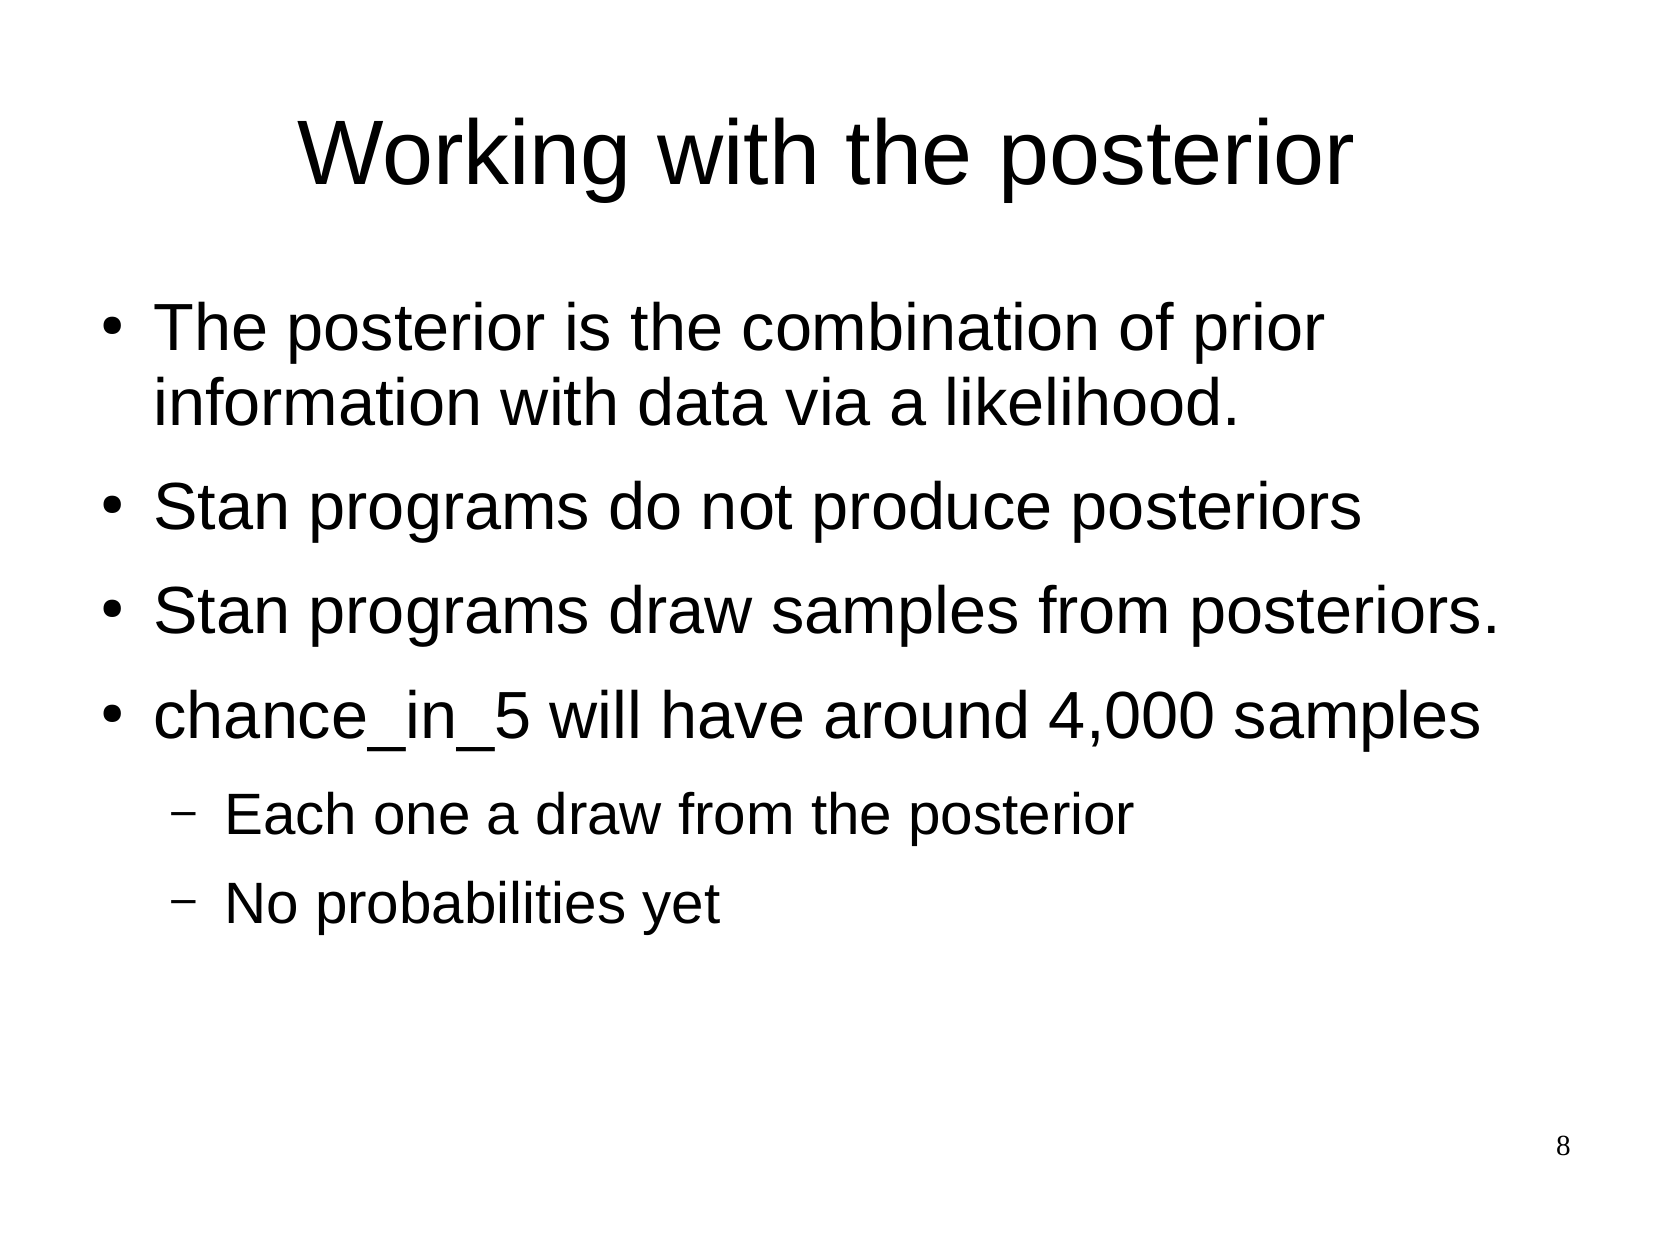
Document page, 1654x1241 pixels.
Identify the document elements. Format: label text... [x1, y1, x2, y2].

title Working with the posterior [82, 49, 1571, 257]
list The posterior is the combination of prior information with data via a likelihood. Stan programs do not produce posteriors Stan programs draw samples from posteriors. chance_in_5 will have around 4,000 samples Each one a draw from the posterior No probabilities yet [82, 290, 1571, 1109]
